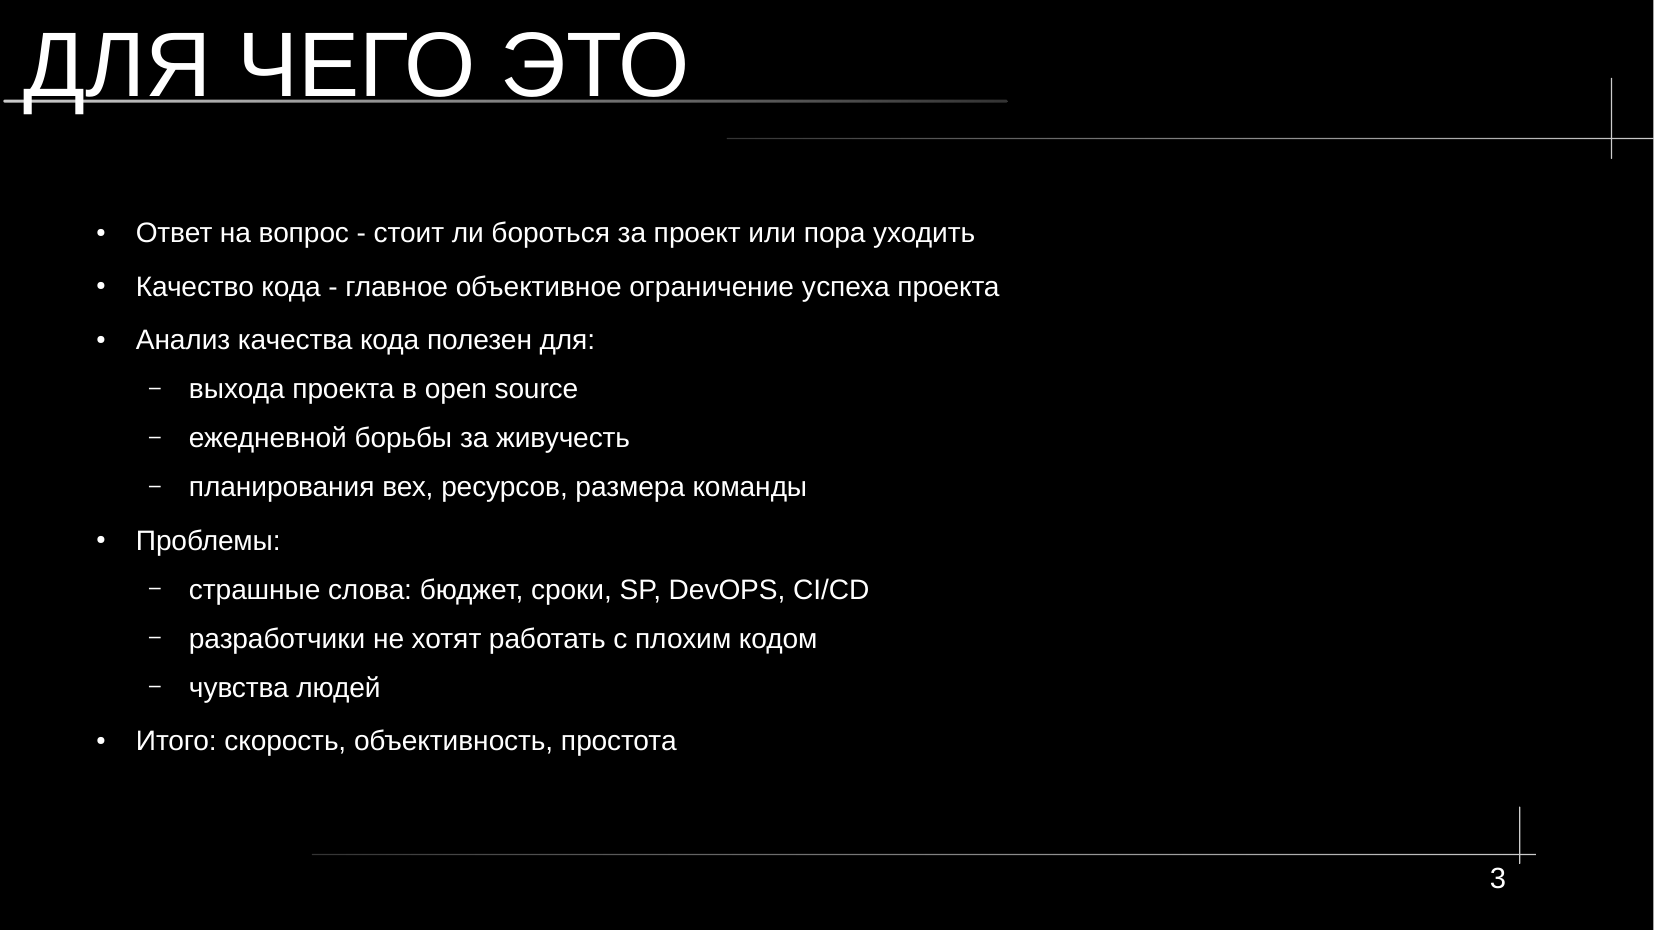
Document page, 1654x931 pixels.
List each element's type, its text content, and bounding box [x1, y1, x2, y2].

list Ответ на вопрос - стоит ли бороться за проект или пора уходить Качество кода - главное объективное ограничение успеха проекта Анализ качества кода полезен для: выхода проекта в open source ежедневной борьбы за живучесть планирования вех, ресурсов, размера команды Проблемы: страшные слова: бюджет, сроки, SP, DevOPS, CI/CD разработчики не хотят работать с плохим кодом чувства людей Итого: скорость, объективность, простота [82, 217, 1571, 758]
title ДЛЯ ЧЕГО ЭТО [23, 11, 1589, 119]
